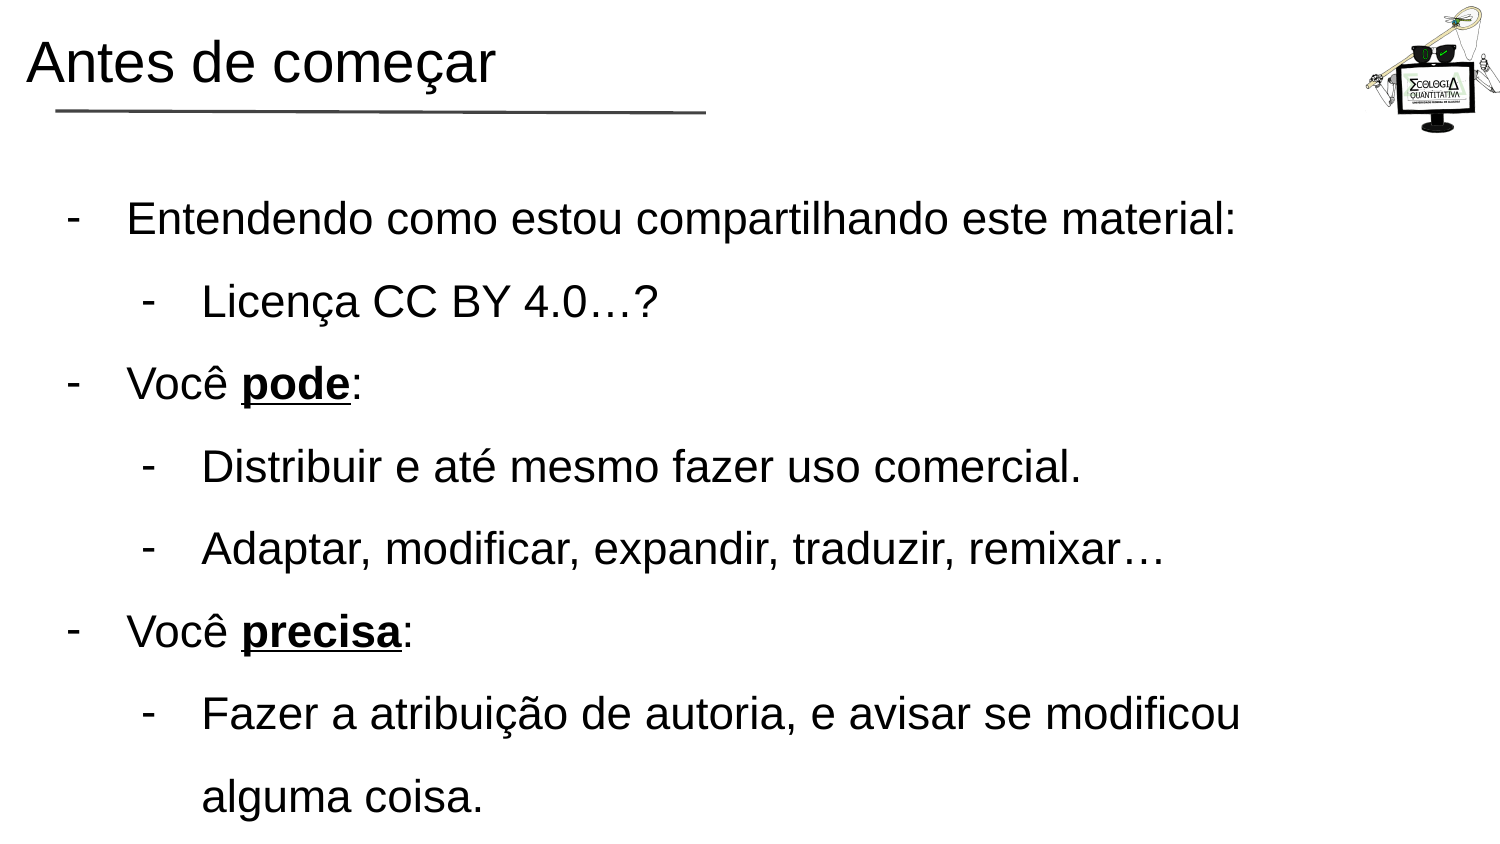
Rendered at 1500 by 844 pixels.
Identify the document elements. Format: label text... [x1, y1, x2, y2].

picture [1365, 3, 1500, 135]
text_box Antes de começar [11, 9, 1210, 117]
text_box Entendendo como estou compartilhando este material: Licença CC BY 4.0…? Você pode: Distribuir e até mesmo fazer uso comercial. Adaptar, modificar, expandir, traduzir, remixar… Você precisa: Fazer a atribuição de autoria, e avisar se modificou alguma coisa. [36, 146, 1412, 566]
